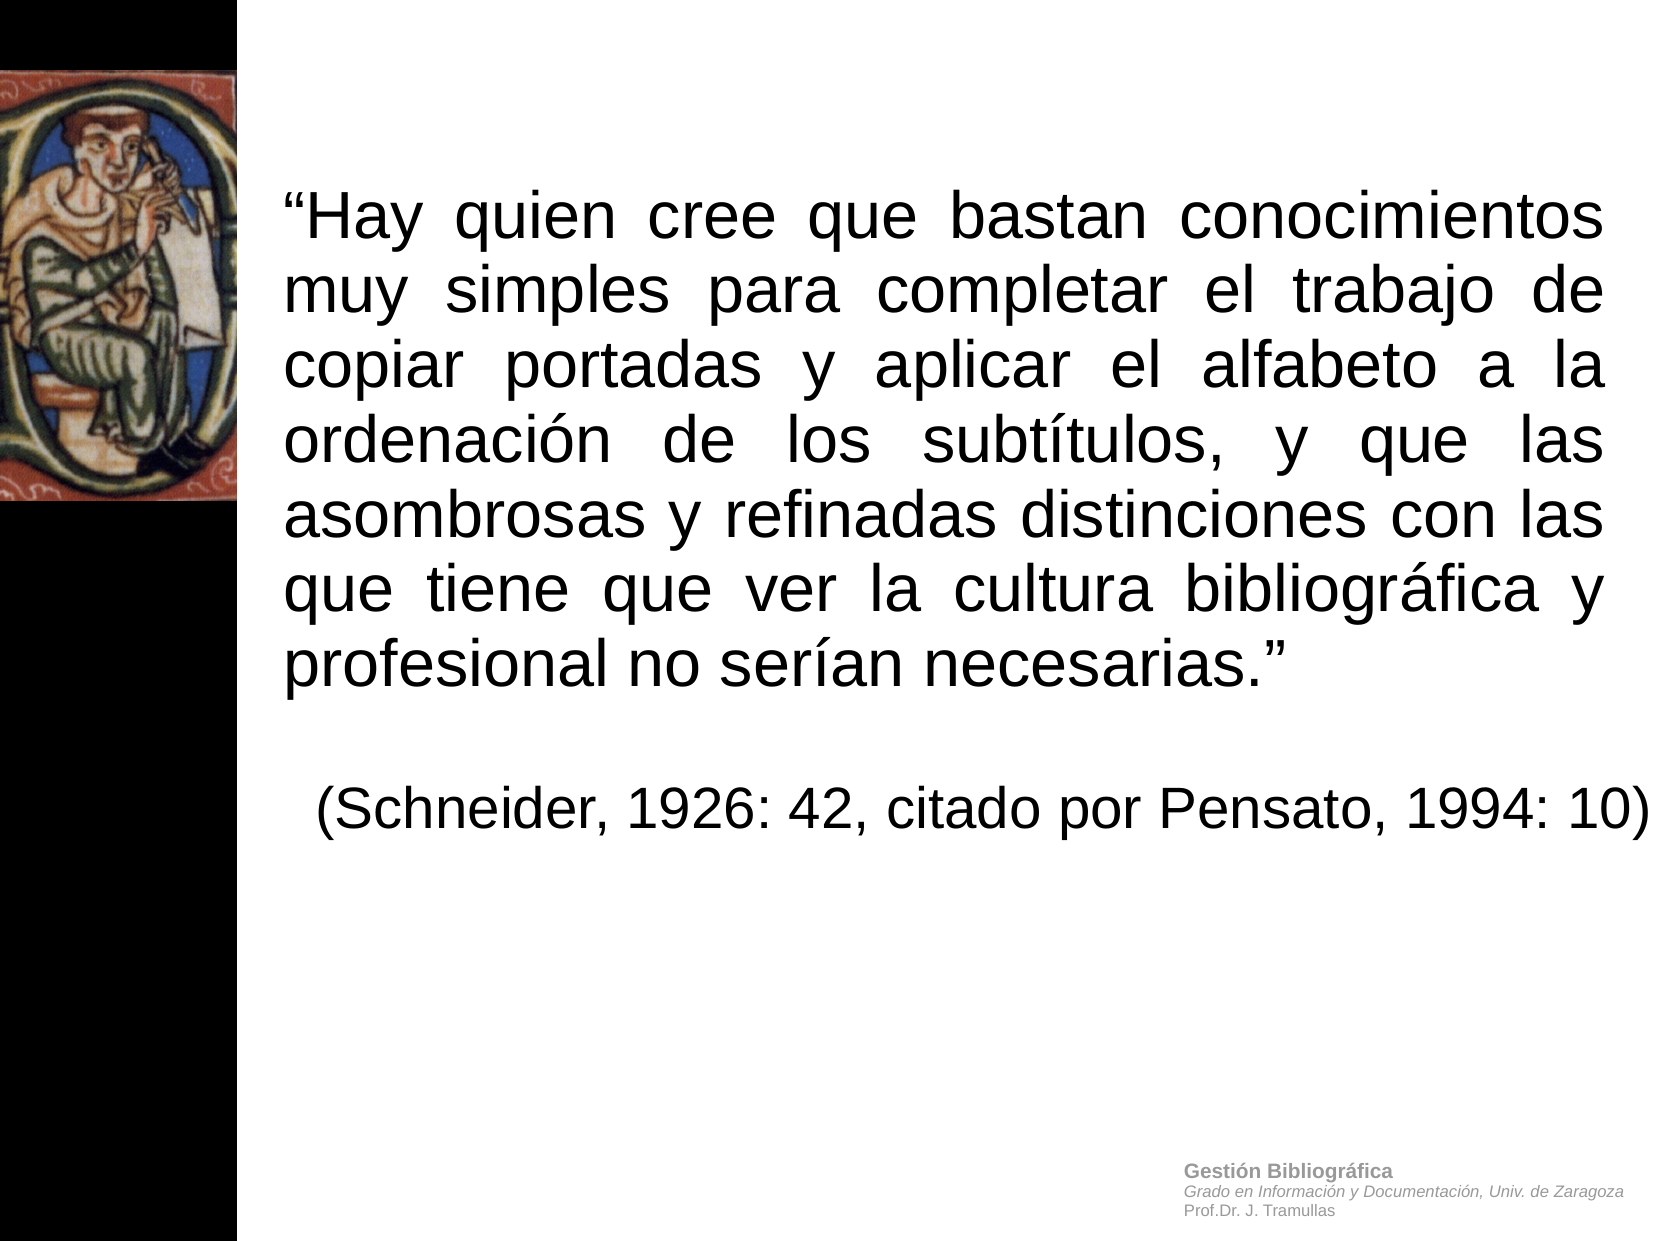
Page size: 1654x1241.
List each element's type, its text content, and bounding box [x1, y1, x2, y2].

picture [0, 70, 236, 501]
subtitle “Hay quien cree que bastan conocimientos muy simples para completar el trabajo de copiar portadas y aplicar el alfabeto a la ordenación de los subtítulos, y que las asombrosas y refinadas distinciones con las que tiene que ver la cultura bibliográfica y profesional no serían necesarias.” (Schneider, 1926: 42, citado por Pensato, 1994: 10) [236, 29, 1654, 990]
